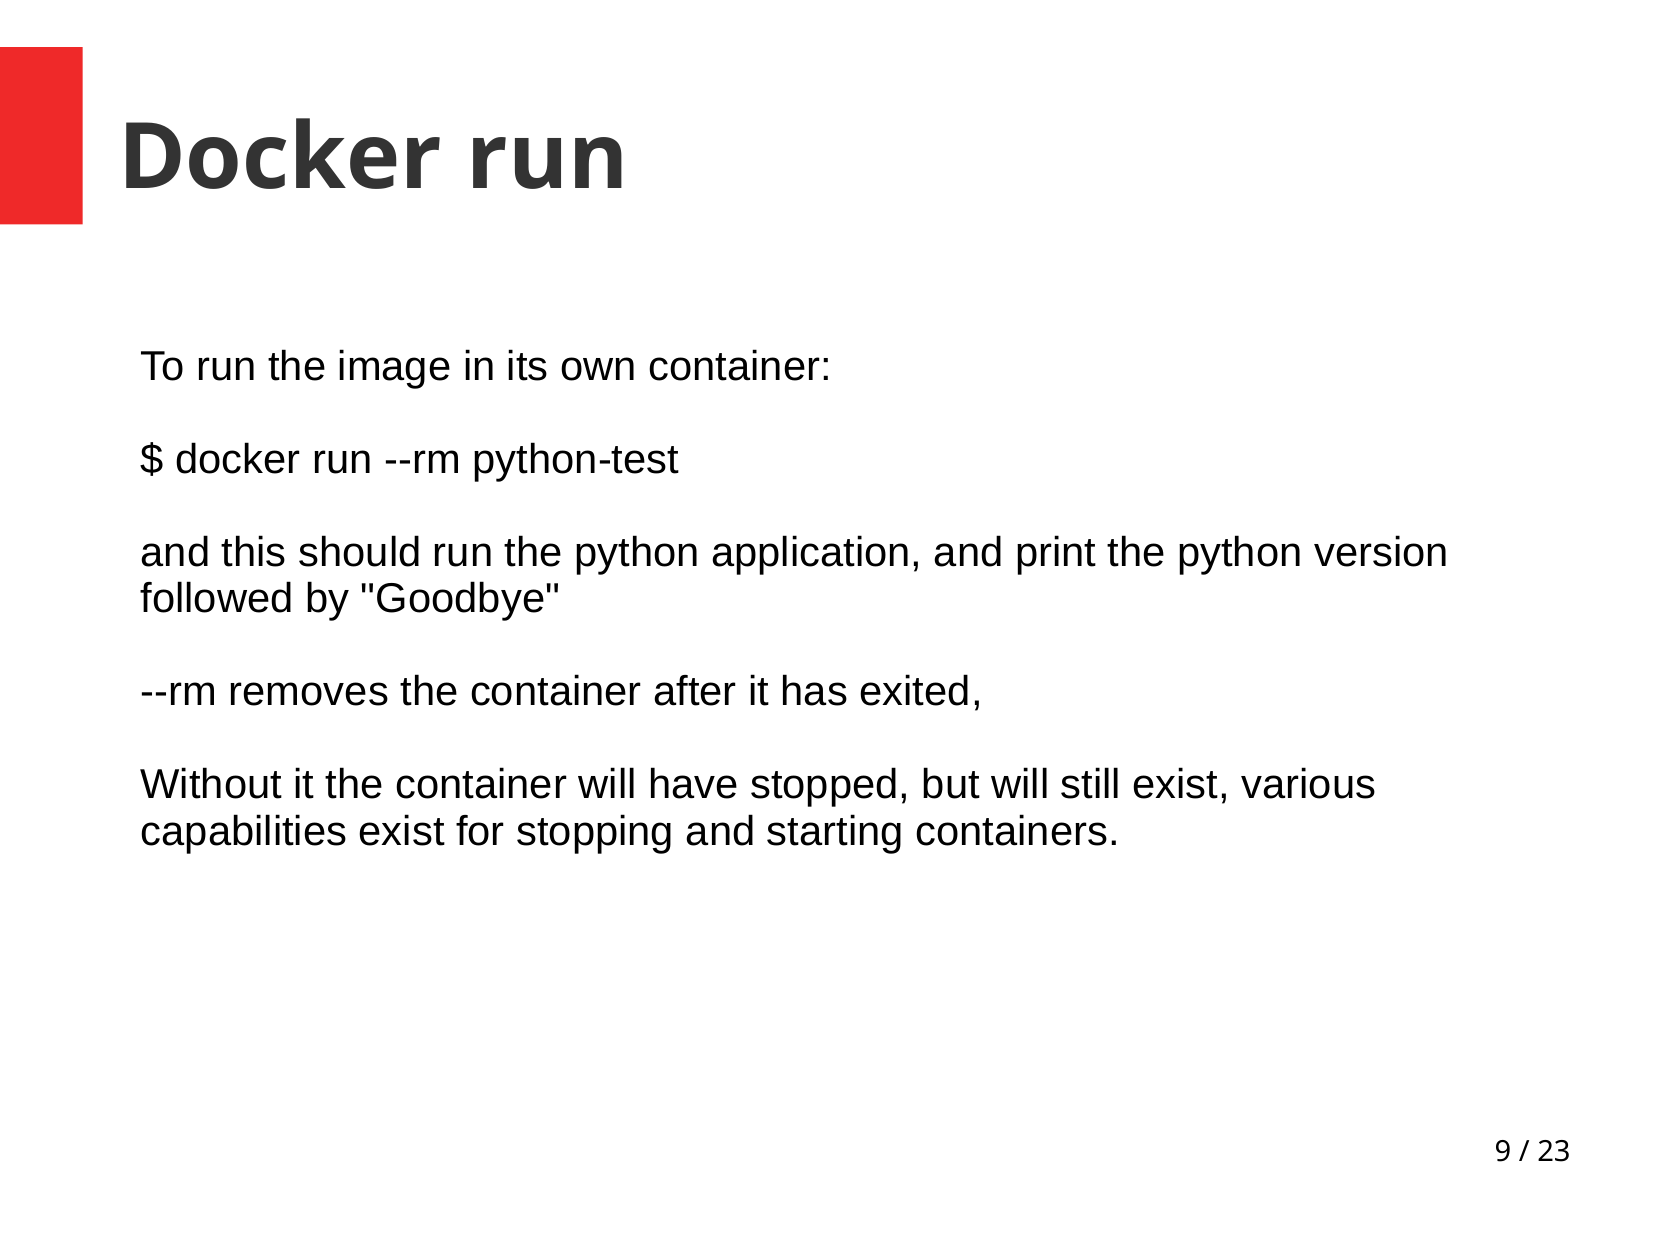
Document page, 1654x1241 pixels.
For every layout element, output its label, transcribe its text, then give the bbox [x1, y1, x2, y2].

text_box To run the image in its own container: $ docker run --rm python-test and this should run the python application, and print the python version followed by "Goodbye" --rm removes the container after it has exited, Without it the container will have stopped, but will still exist, various capabilities exist for stopping and starting containers. [125, 335, 1473, 1004]
title Docker run [118, 49, 1571, 257]
